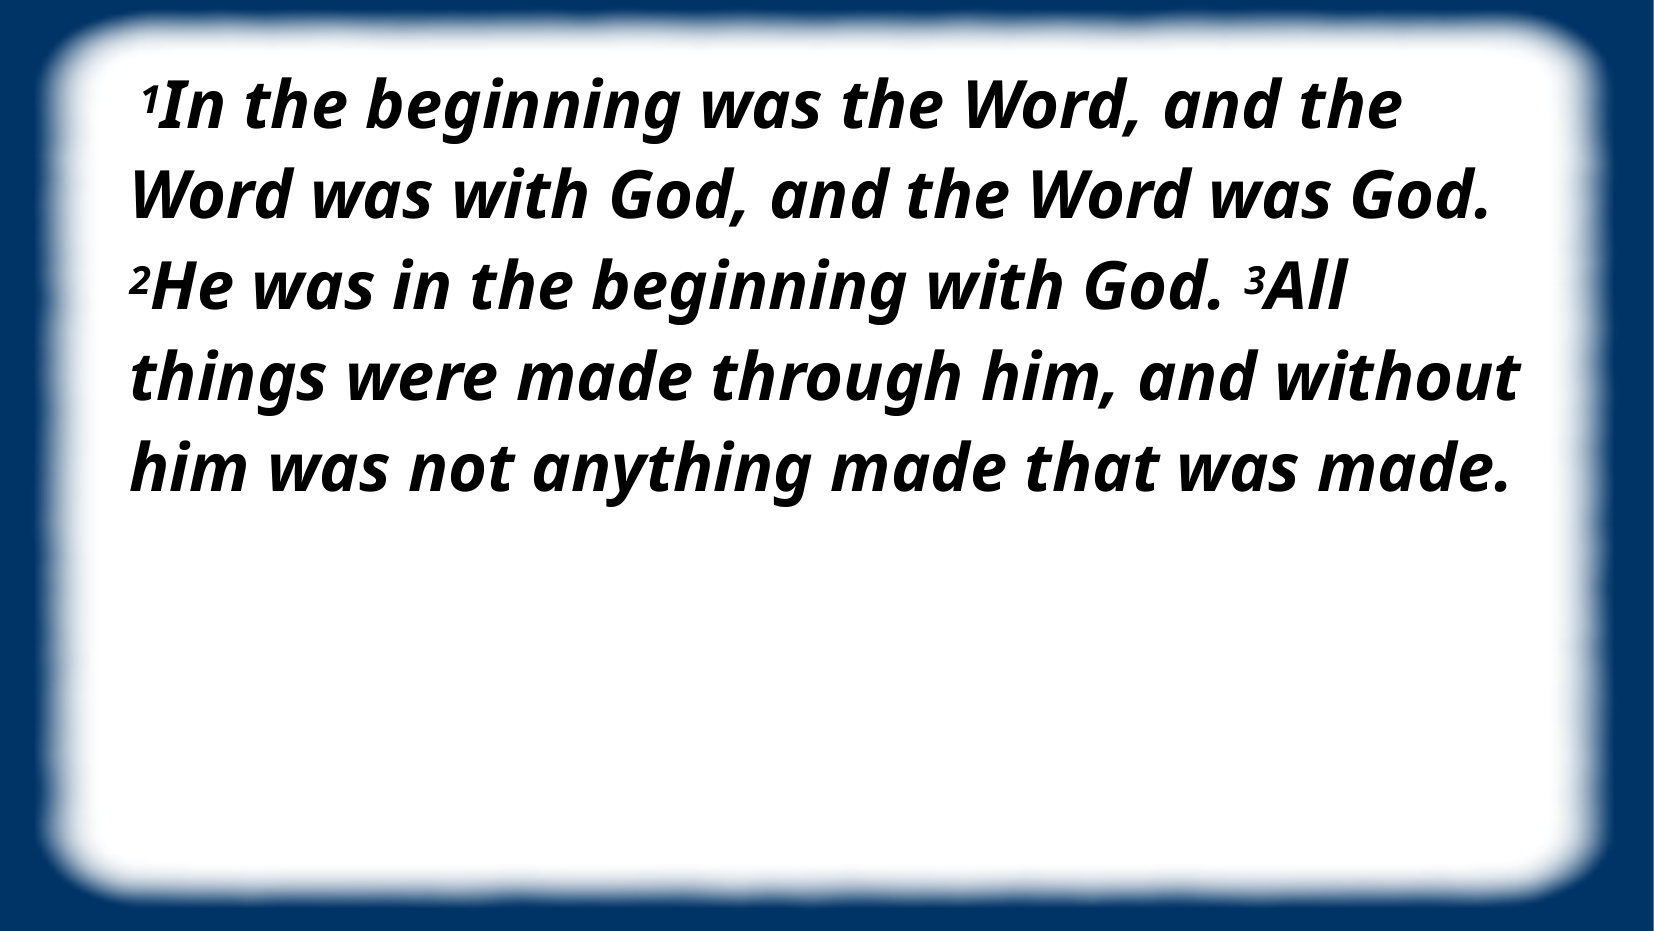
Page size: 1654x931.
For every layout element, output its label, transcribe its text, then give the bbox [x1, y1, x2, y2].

picture [0, 0, 1654, 931]
text_box 1In the beginning was the Word, and the Word was with God, and the Word was God. 2He was in the beginning with God. 3All things were made through him, and without him was not anything made that was made. [114, 49, 1555, 509]
